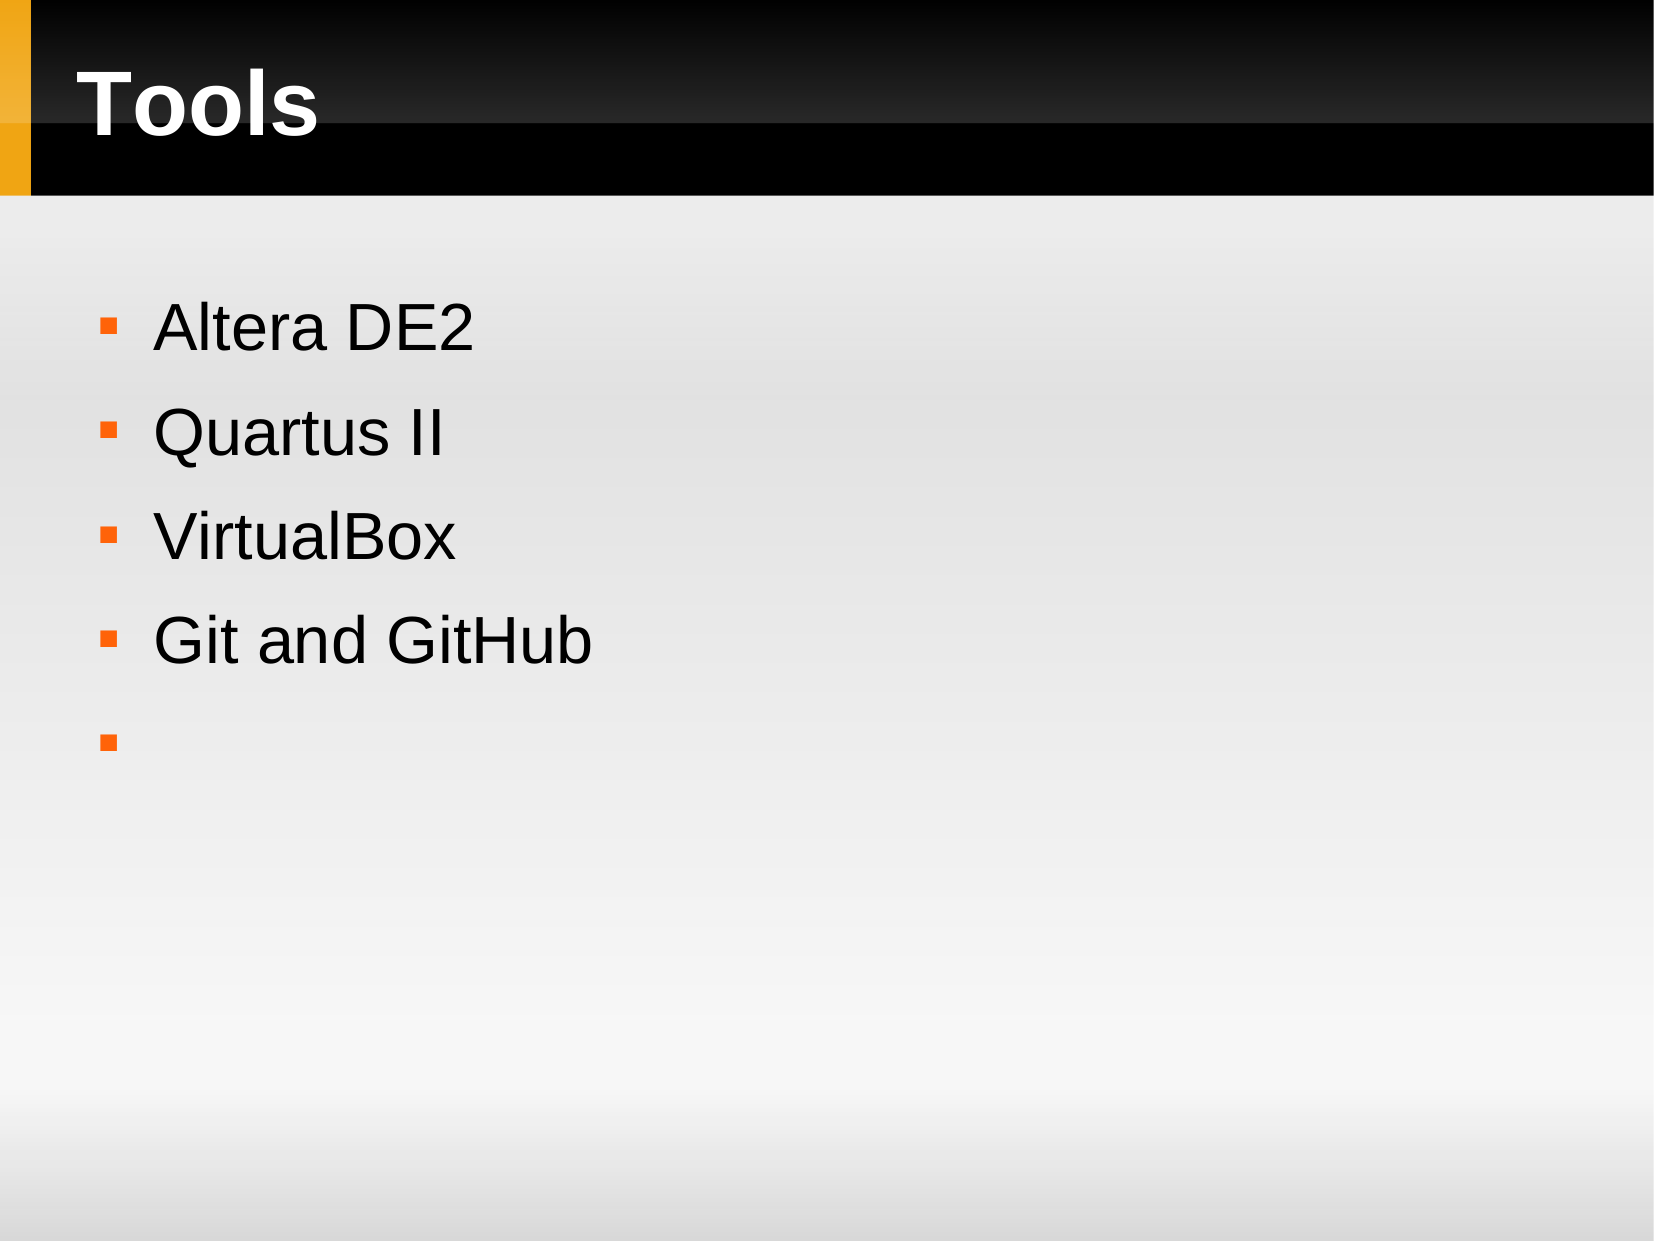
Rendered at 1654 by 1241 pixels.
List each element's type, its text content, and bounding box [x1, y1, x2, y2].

title Tools [76, 0, 1565, 208]
list Altera DE2 Quartus II VirtualBox Git and GitHub [82, 290, 1571, 1109]
picture [0, 0, 1654, 1241]
